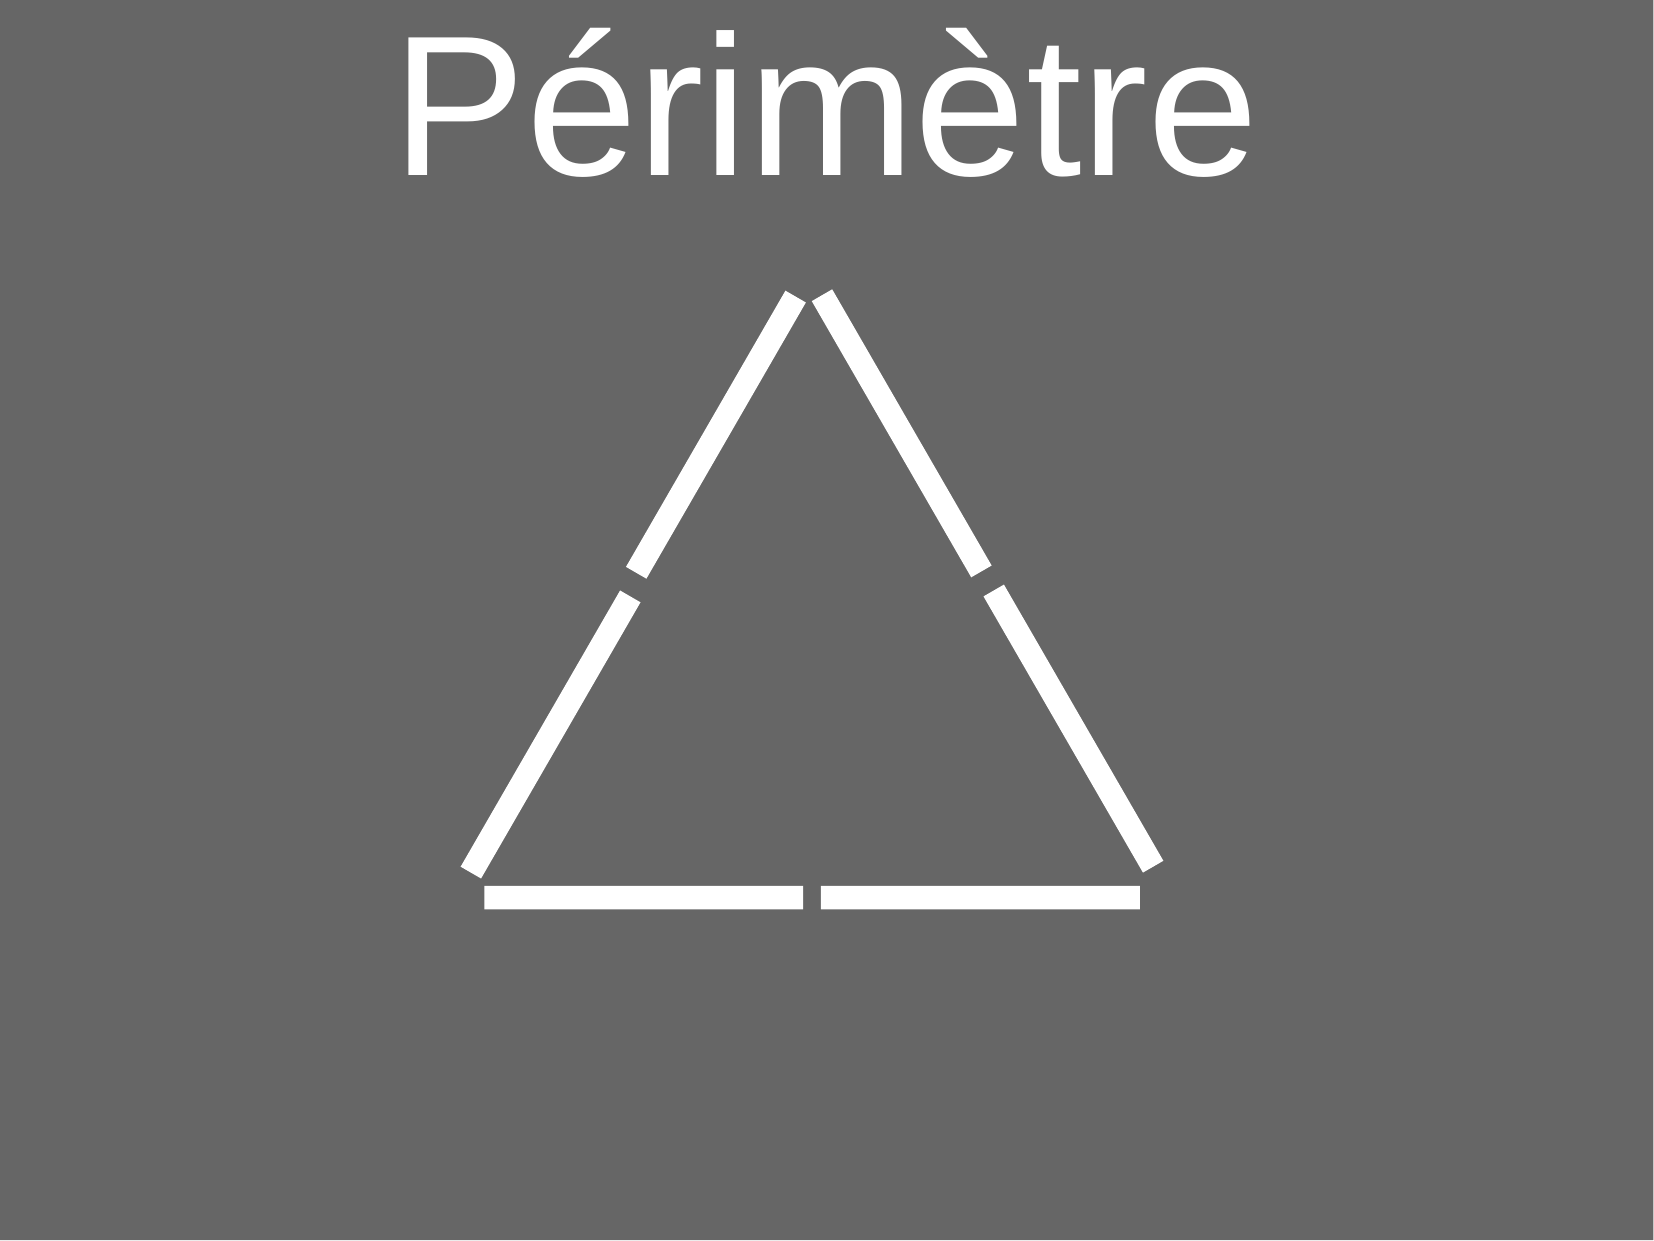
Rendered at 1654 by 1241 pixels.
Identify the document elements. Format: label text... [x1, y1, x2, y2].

title Périmètre [353, 0, 1300, 237]
text_box [0, 0, 1654, 1241]
